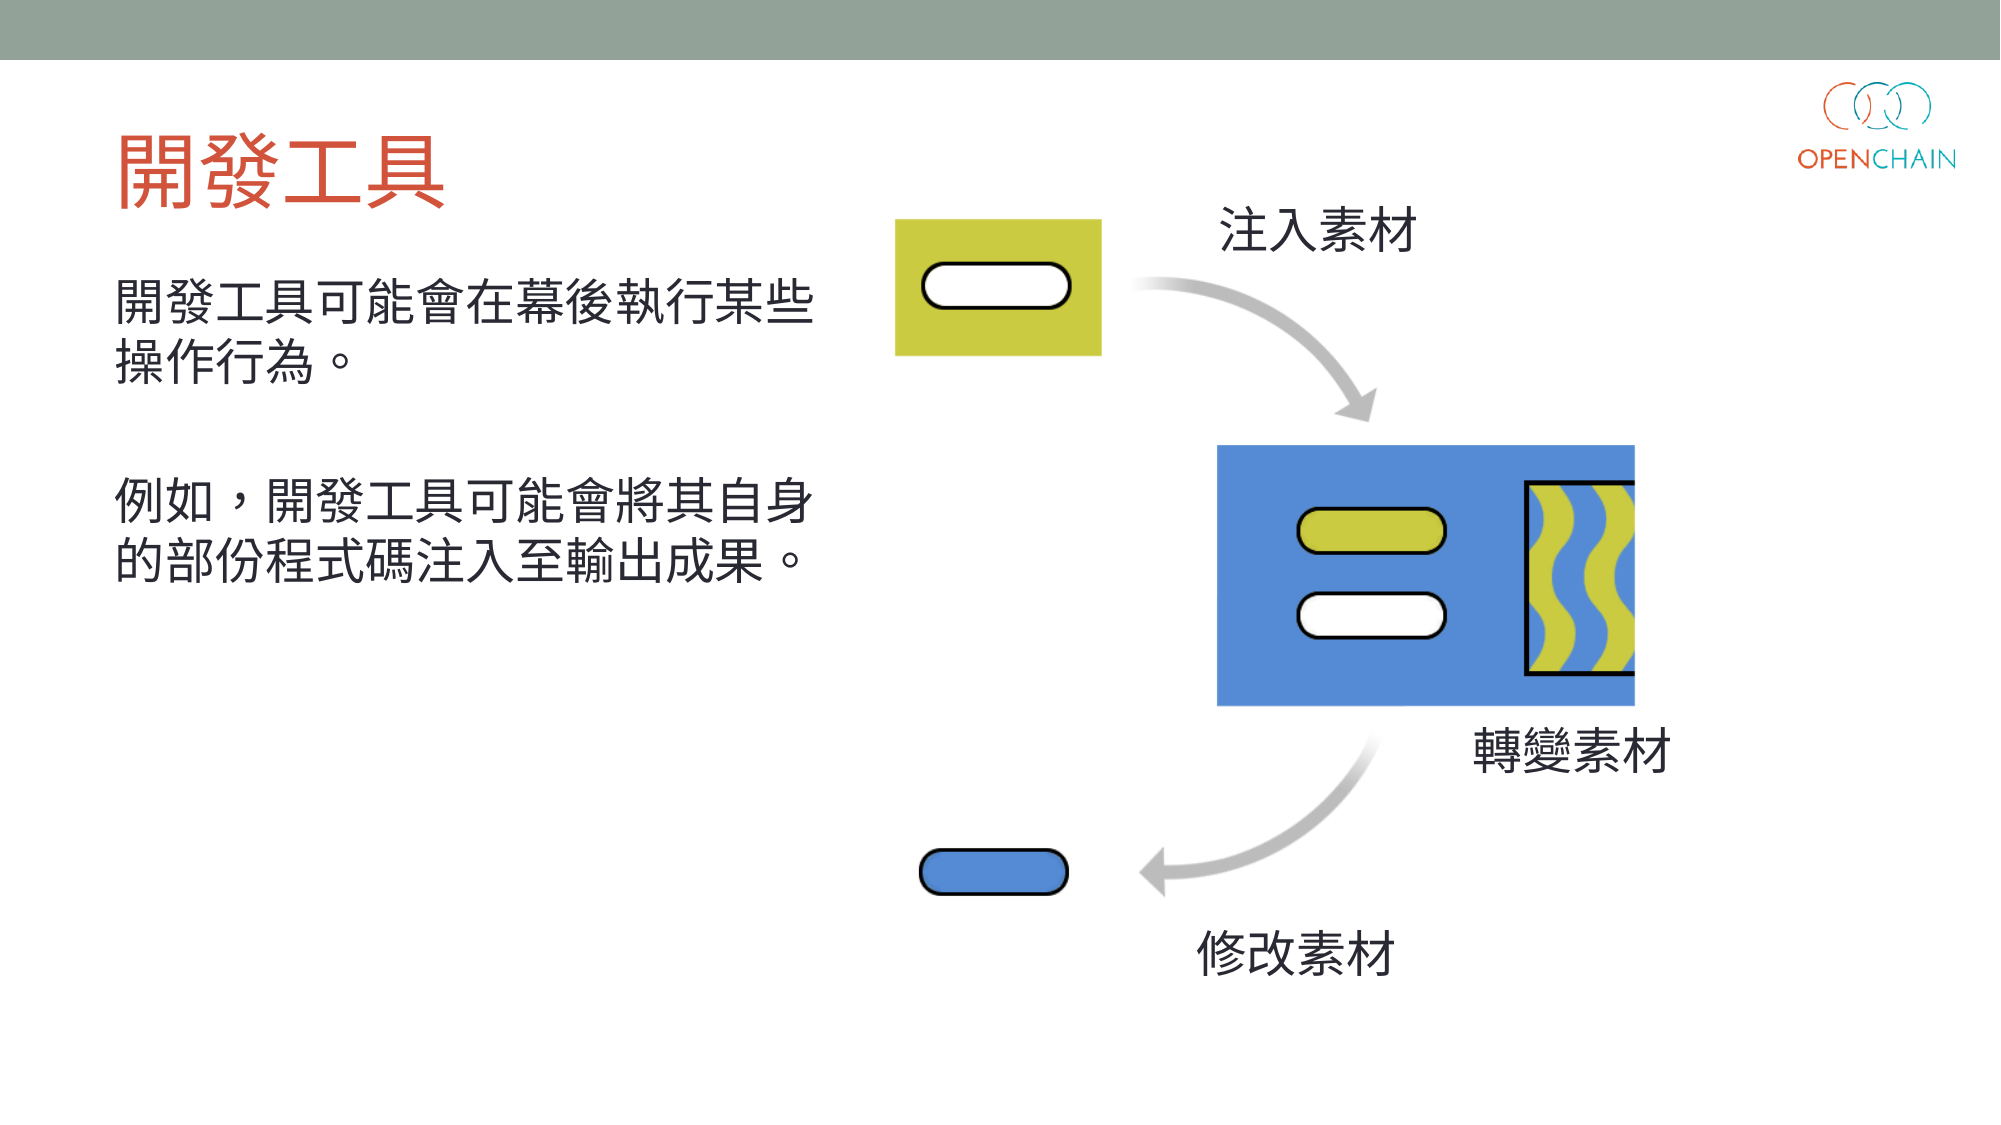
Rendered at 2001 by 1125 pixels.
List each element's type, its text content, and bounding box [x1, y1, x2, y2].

picture [795, 181, 1806, 953]
text_box 轉變素材 [1457, 711, 2000, 788]
list 開發工具可能會在幕後執行某些操作行為。 例如，開發工具可能會將其自身的部份程式碼注入至輸出成果。 [99, 262, 845, 1063]
text_box 注入素材 [1203, 191, 1602, 267]
picture [1798, 82, 1955, 169]
text_box 修改素材 [1181, 914, 1664, 991]
title 開發工具 [99, 87, 1900, 250]
